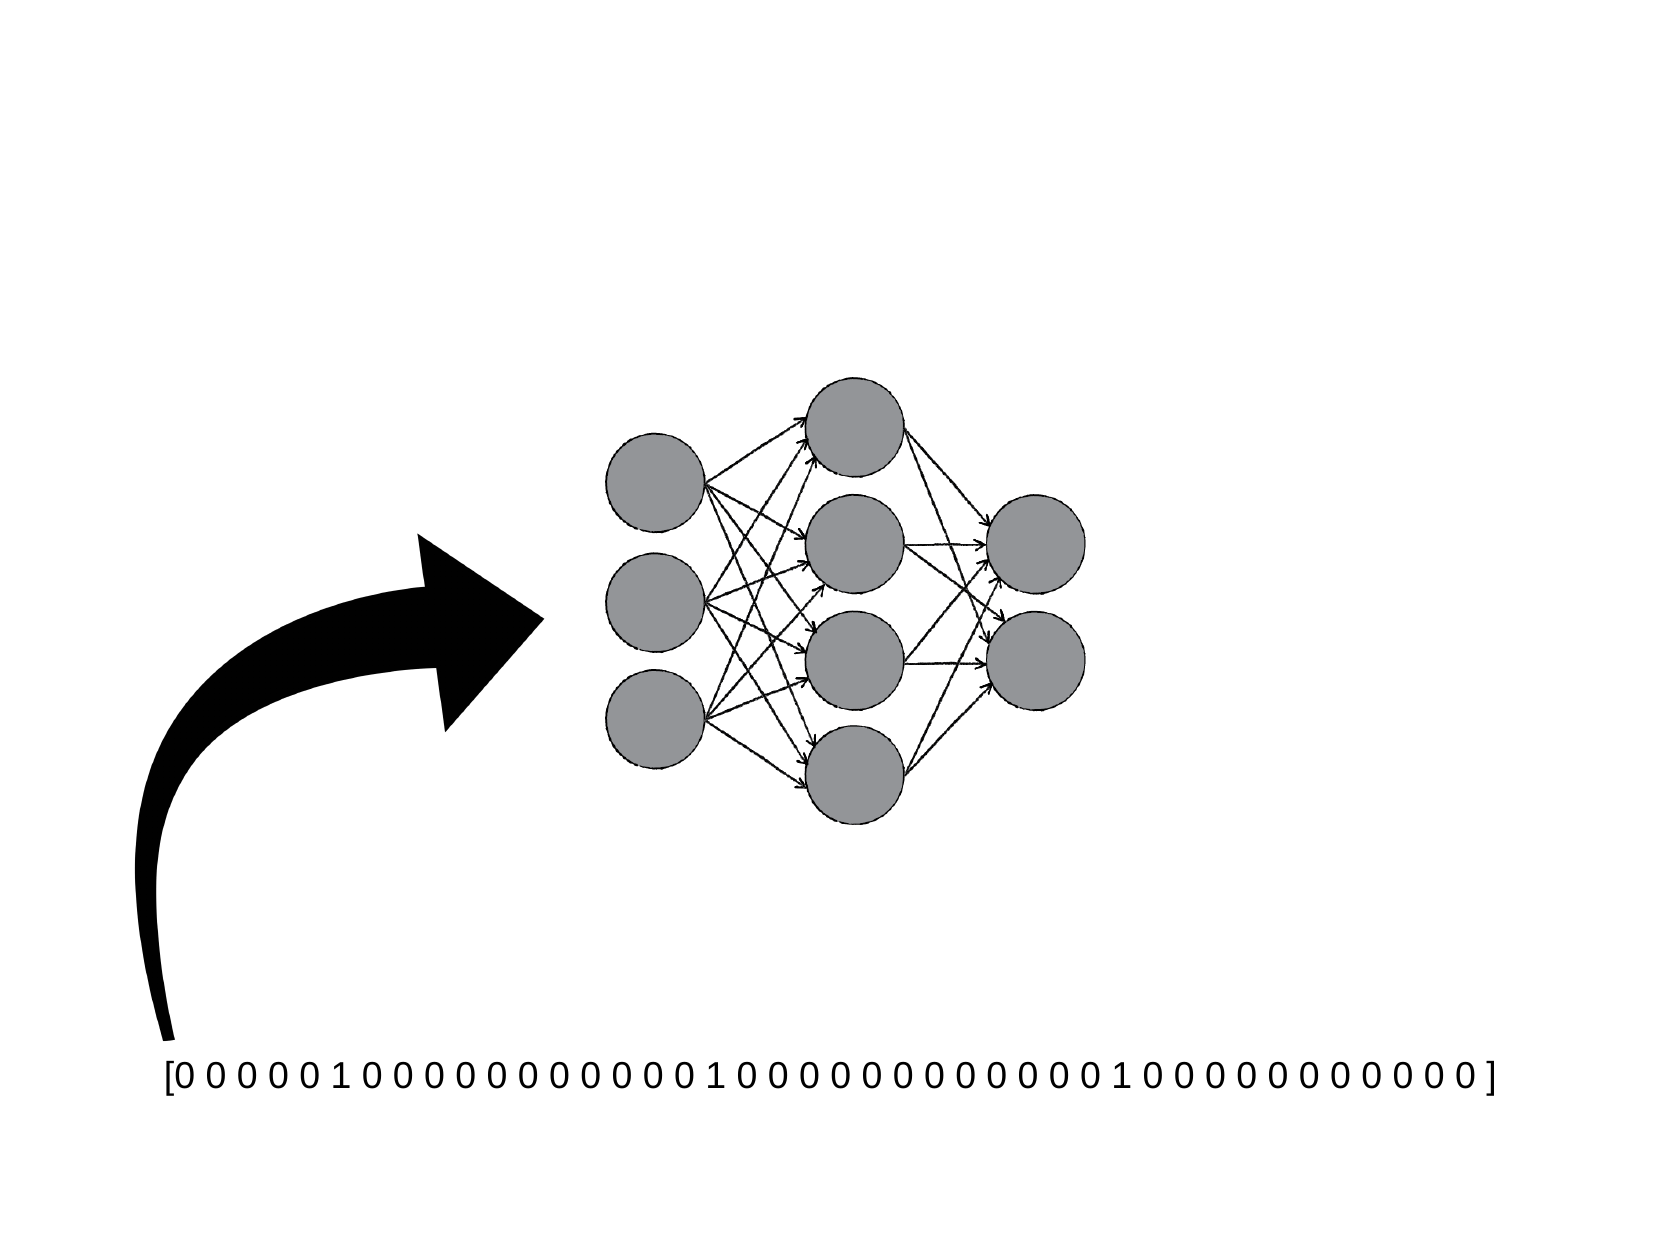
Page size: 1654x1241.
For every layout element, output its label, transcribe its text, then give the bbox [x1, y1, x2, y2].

text_box [0 0 0 0 0 1 0 0 0 0 0 0 0 0 0 0 0 1 0 0 0 0 0 0 0 0 0 0 0 0 1 0 0 0 0 0 0 0 0 0 0 0 ] [149, 585, 1516, 1104]
picture [45, 377, 1186, 1051]
